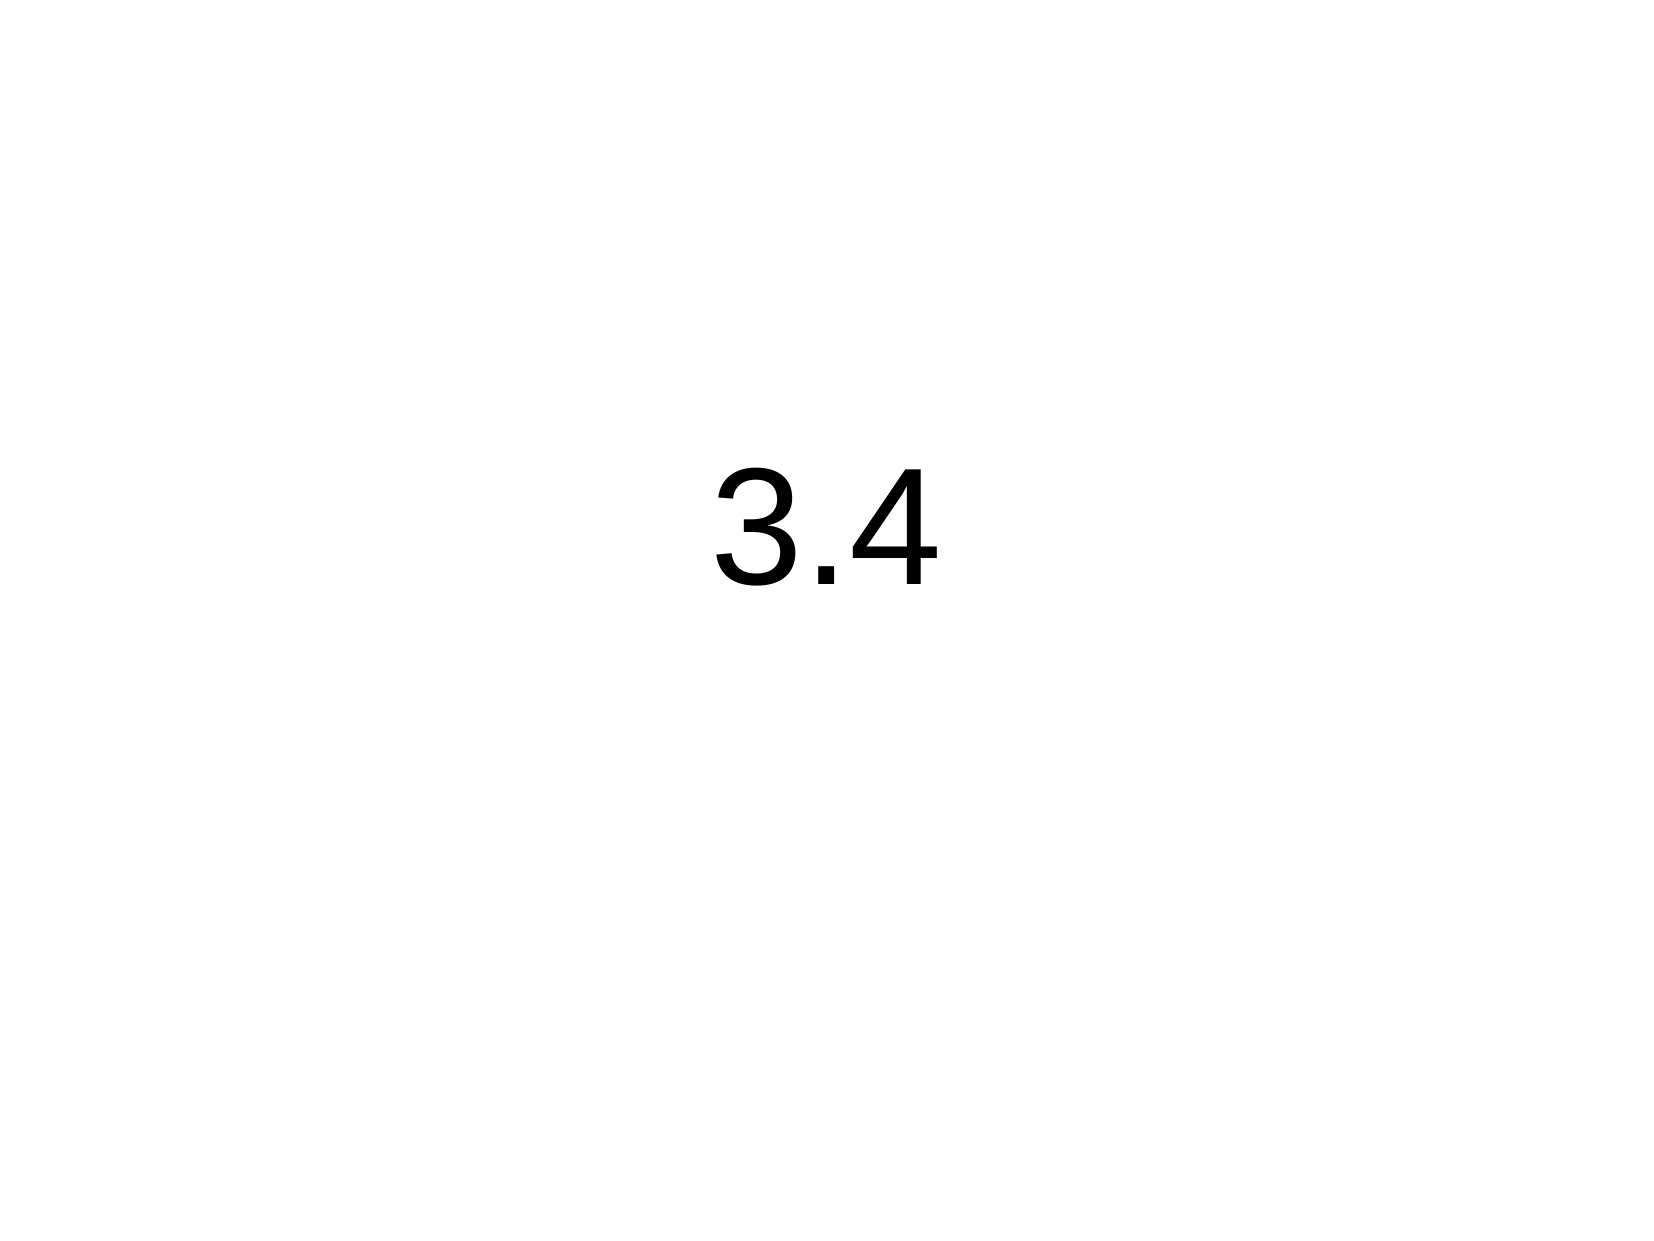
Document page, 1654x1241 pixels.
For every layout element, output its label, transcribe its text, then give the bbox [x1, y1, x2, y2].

text_box 3.4 [144, 426, 1510, 628]
